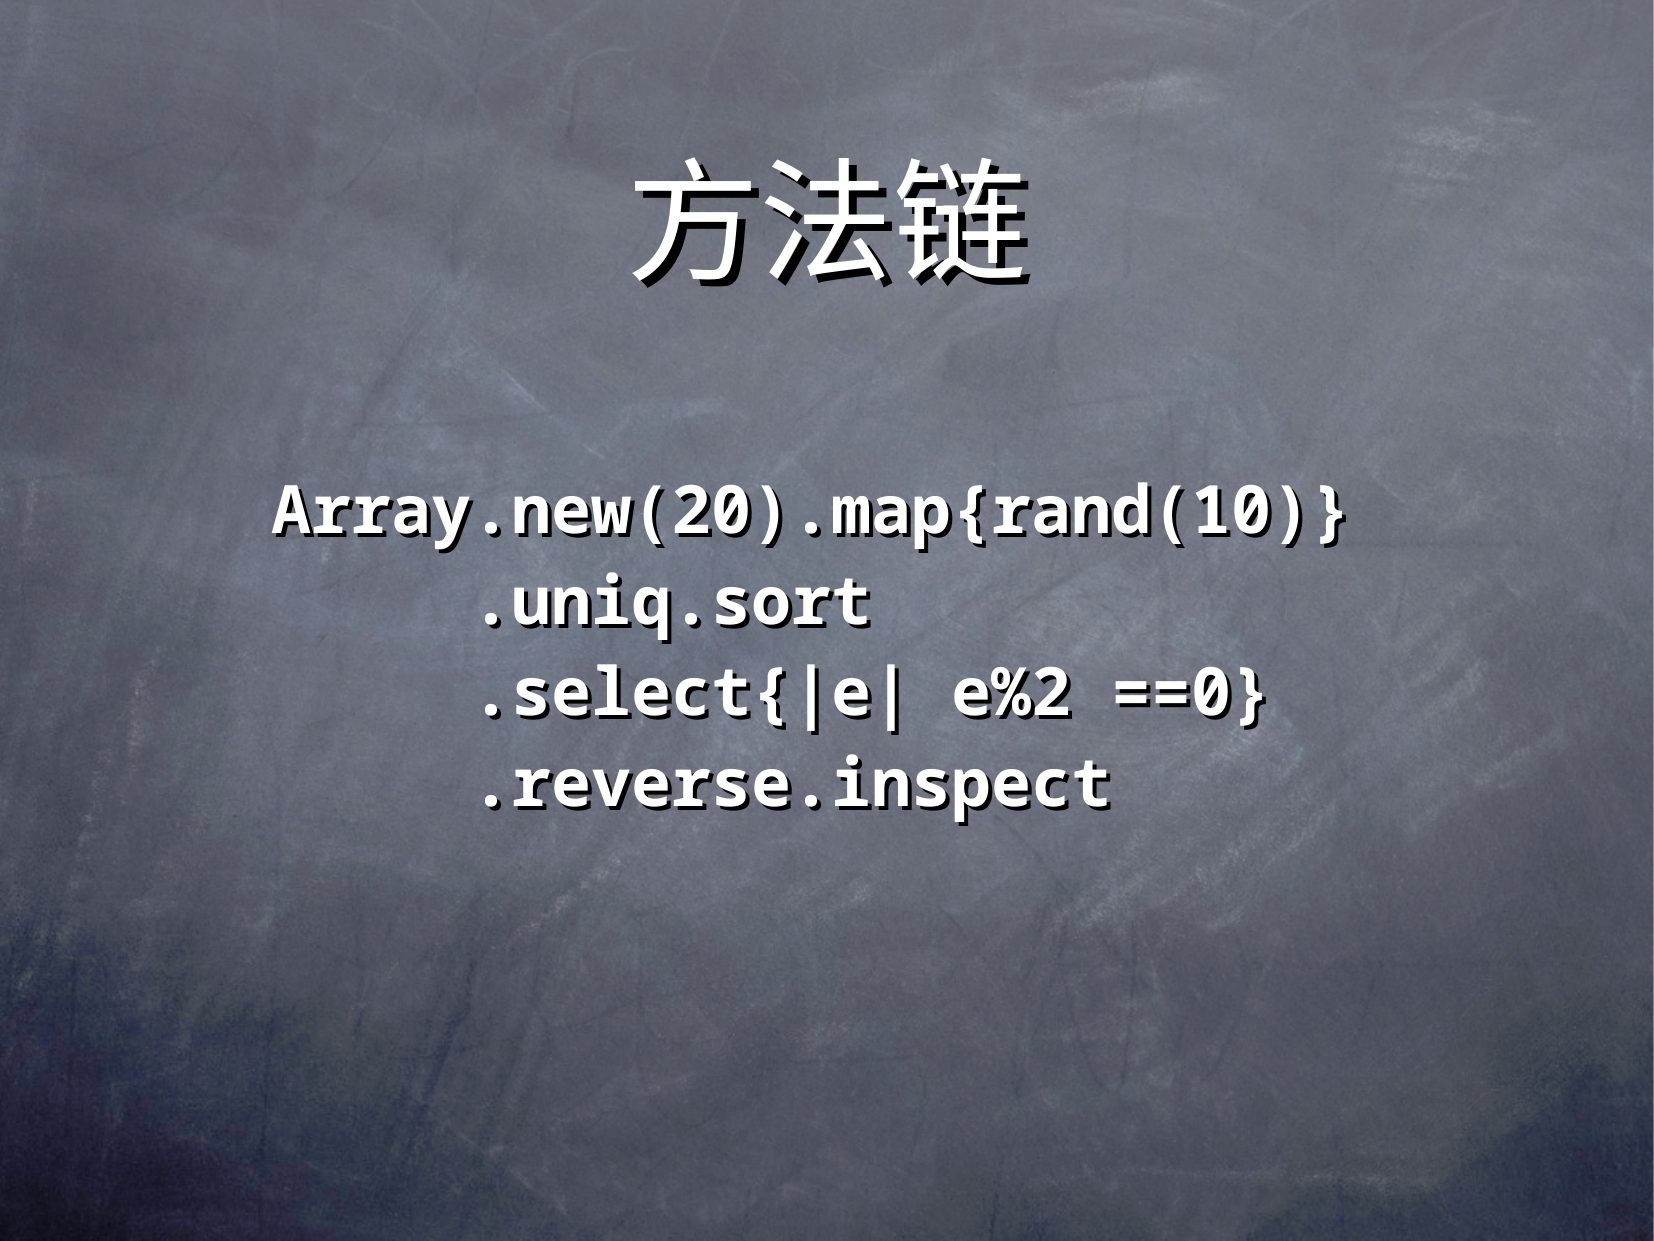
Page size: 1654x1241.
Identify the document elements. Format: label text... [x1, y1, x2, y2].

subtitle Array.new(20).map{rand(10)} .uniq.sort .select{|e| e%2 ==0} .reverse.inspect [271, 284, 1430, 1004]
title 方法链 [82, 108, 1571, 316]
picture [0, 0, 1654, 1241]
